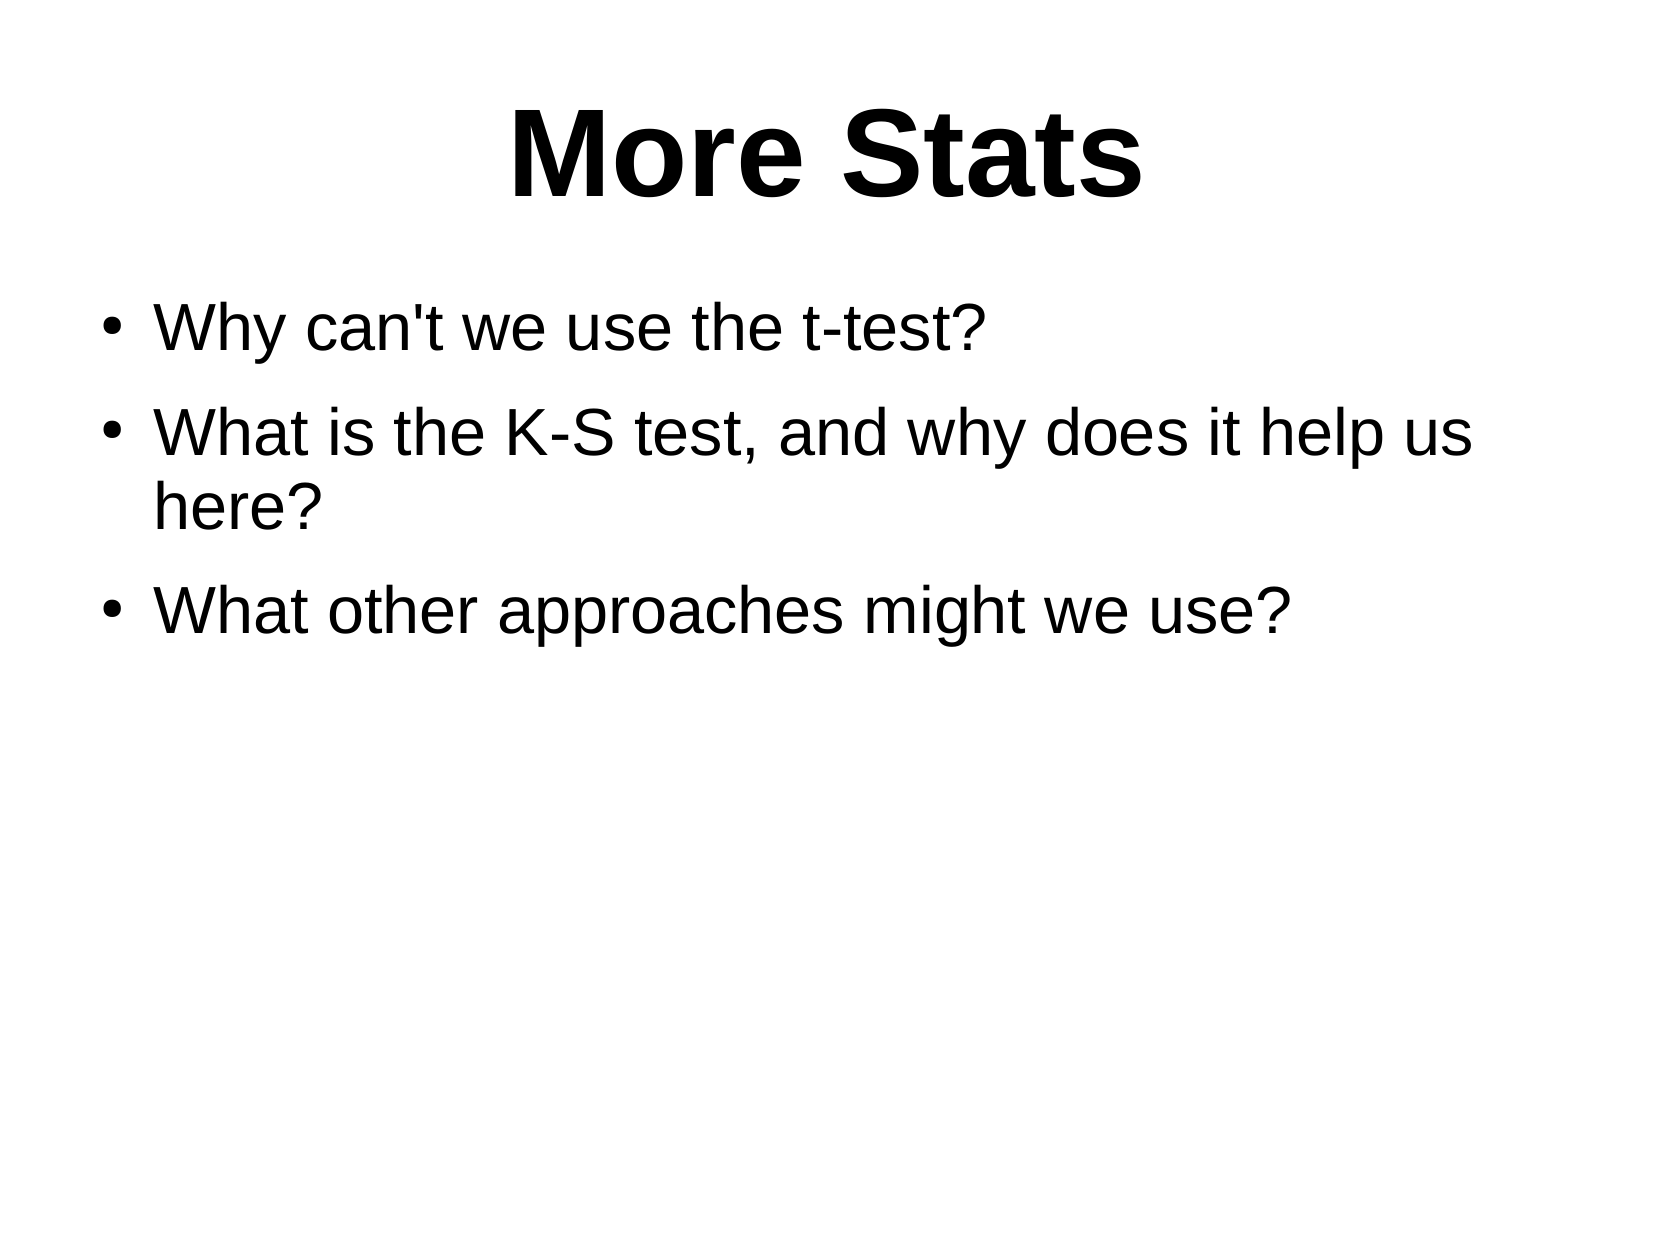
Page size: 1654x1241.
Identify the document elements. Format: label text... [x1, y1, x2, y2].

list Why can't we use the t-test? What is the K-S test, and why does it help us here? What other approaches might we use? [82, 290, 1571, 1010]
title More Stats [82, 49, 1571, 257]
